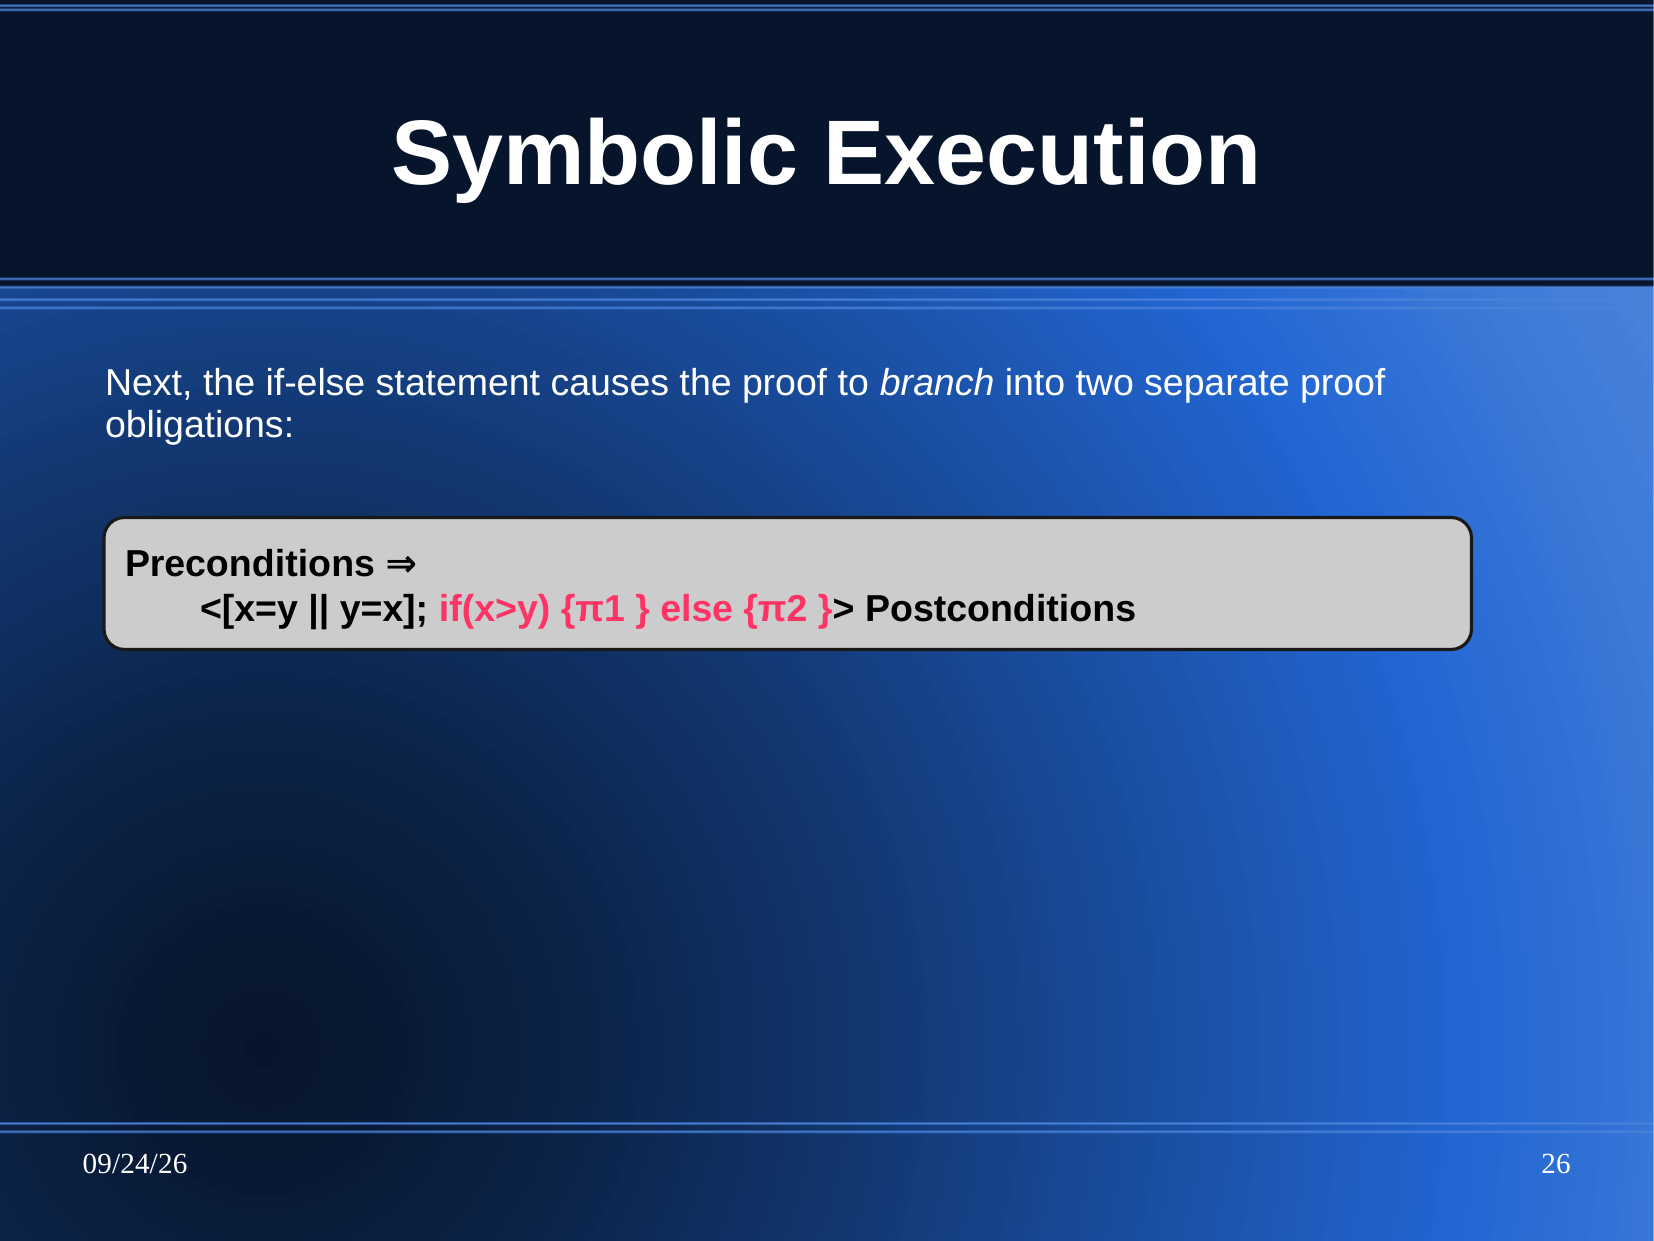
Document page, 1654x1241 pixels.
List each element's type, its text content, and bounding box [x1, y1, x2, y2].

text_box Next, the if-else statement causes the proof to branch into two separate proof obligations: [90, 354, 1426, 453]
picture [0, 0, 1654, 1241]
text_box Preconditions ⇒ <[x=y || y=x]; if(x>y) {π1 } else {π2 }> Postconditions [103, 517, 1472, 650]
title Symbolic Execution [82, 49, 1571, 257]
